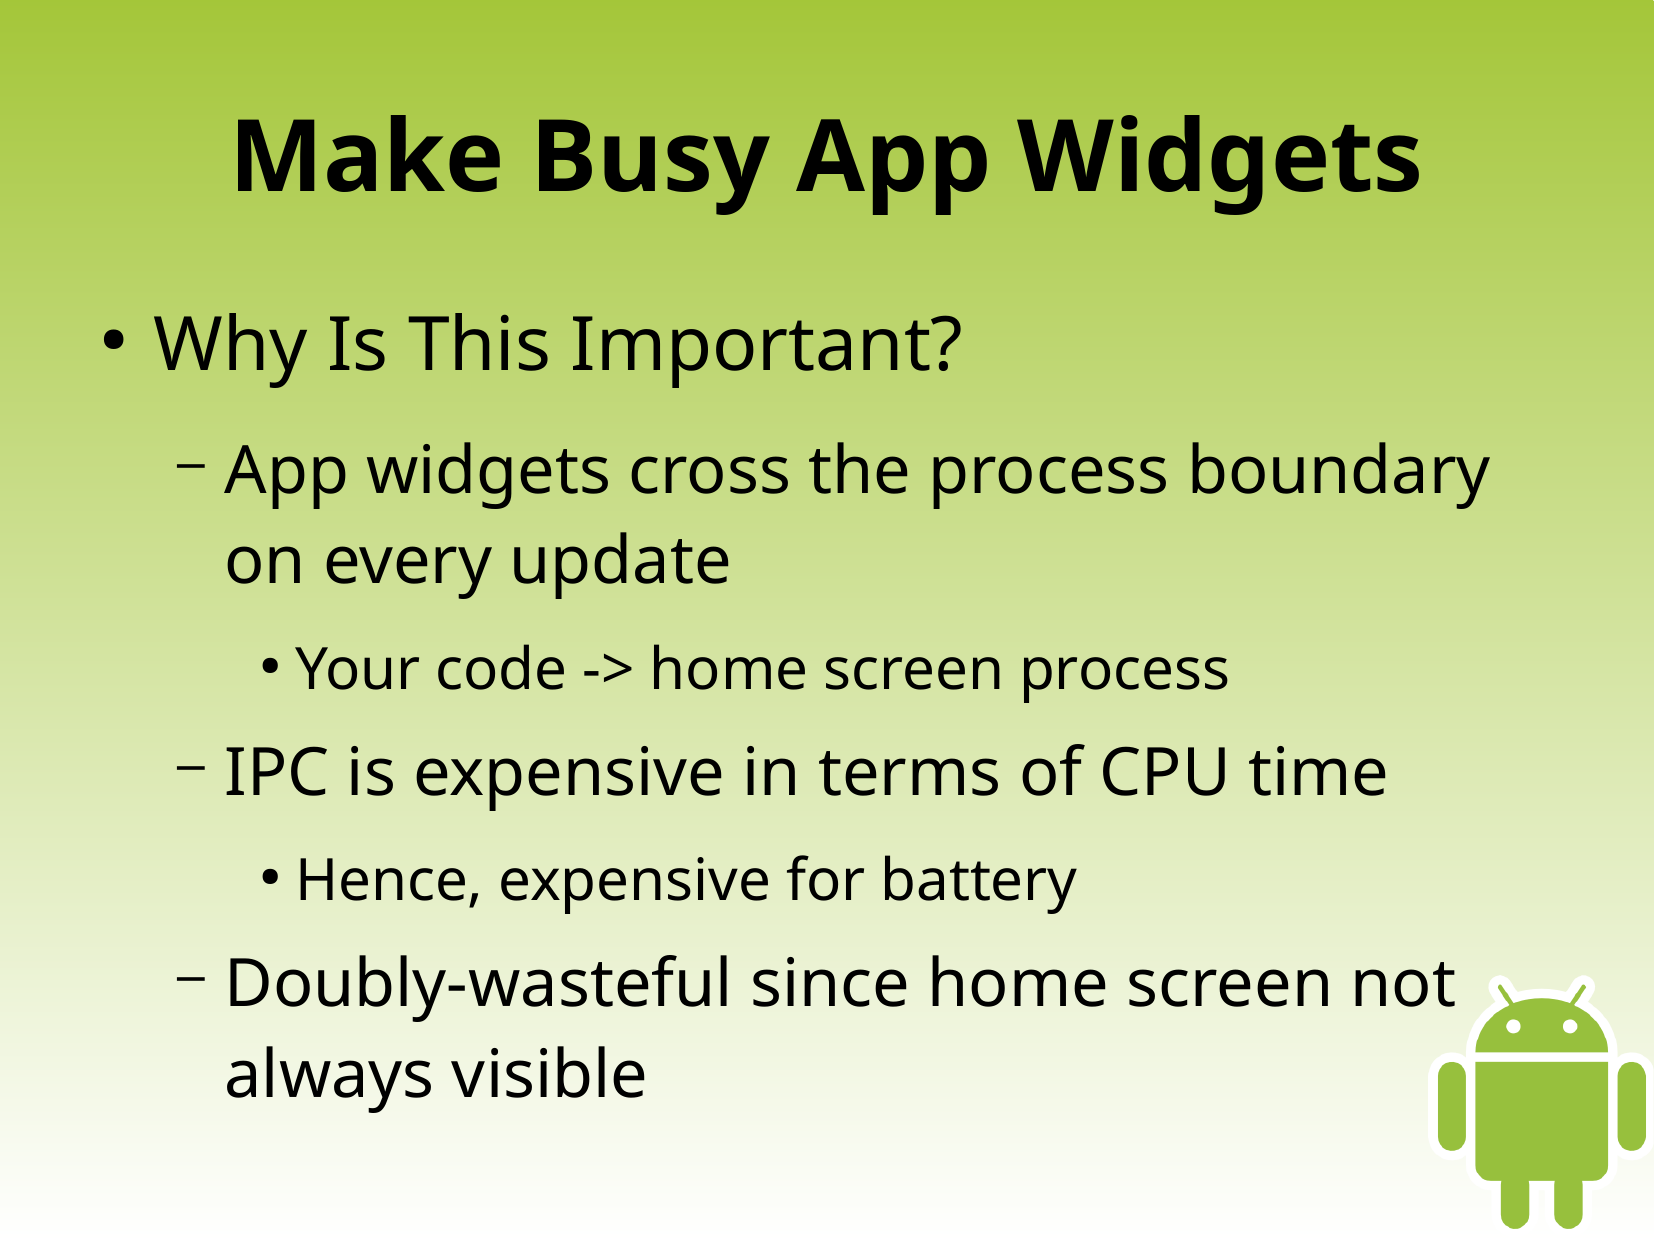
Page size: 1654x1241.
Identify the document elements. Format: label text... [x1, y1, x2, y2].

list Why Is This Important? App widgets cross the process boundary on every update Your code -> home screen process IPC is expensive in terms of CPU time Hence, expensive for battery Doubly-wasteful since home screen not always visible [82, 290, 1571, 1094]
picture [1428, 975, 1654, 1238]
title Make Busy App Widgets [82, 56, 1571, 250]
